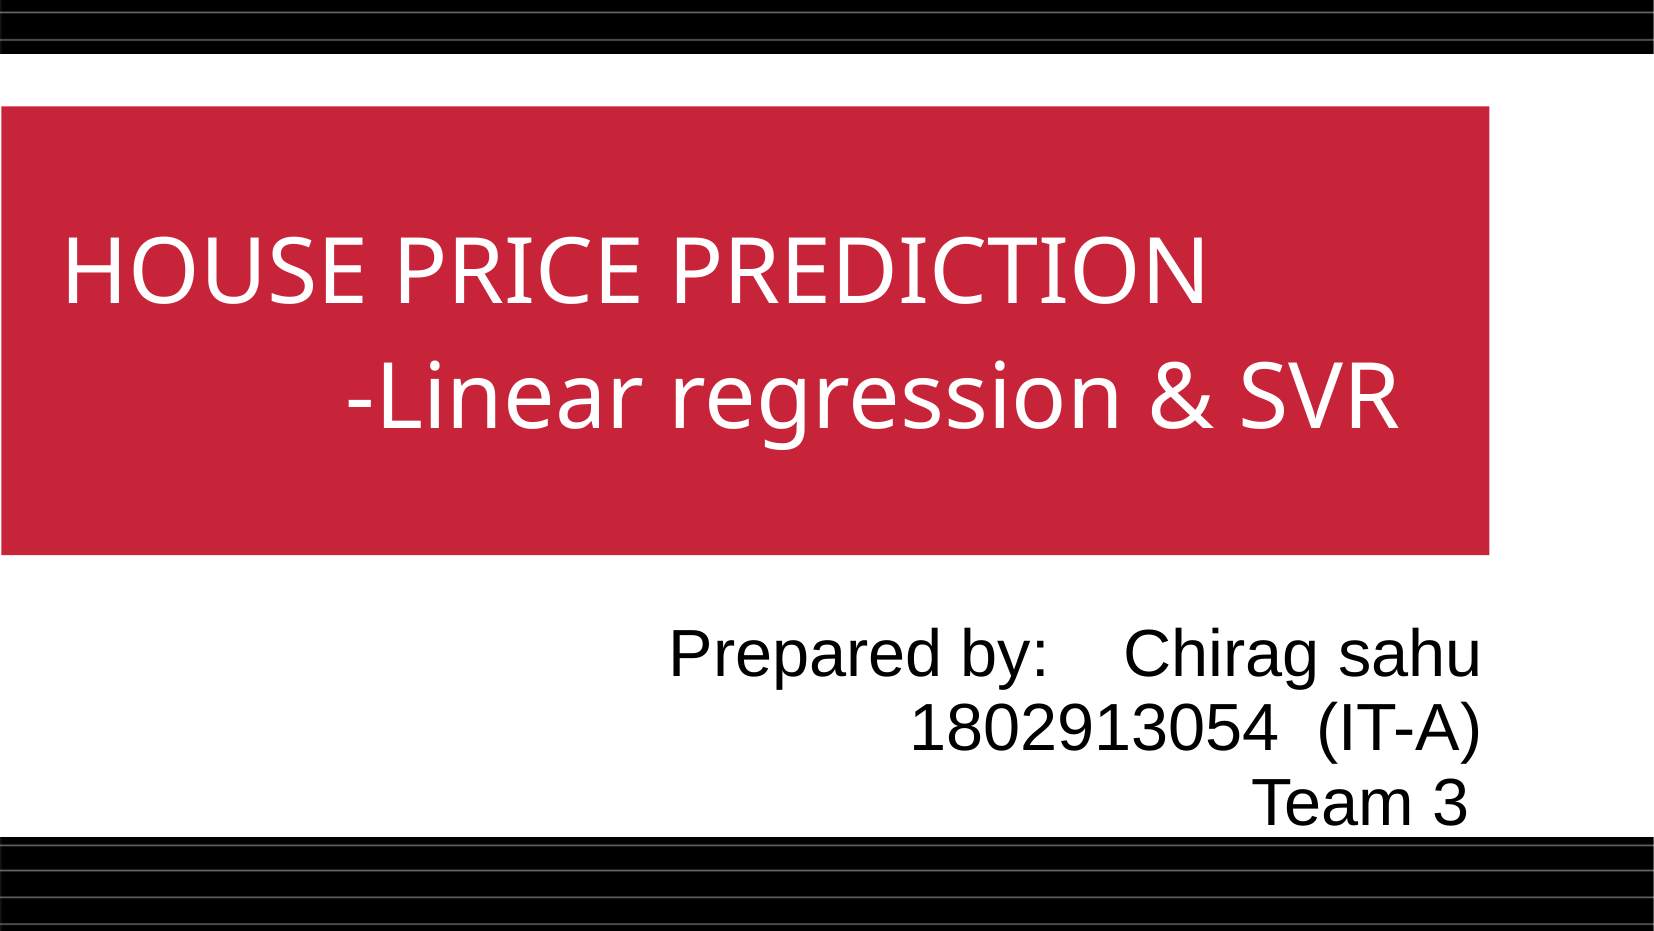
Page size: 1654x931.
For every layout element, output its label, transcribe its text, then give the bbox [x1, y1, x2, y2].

picture [0, 0, 1654, 54]
subtitle Prepared by: Chirag sahu 1802913054 (IT-A) Team 3 [645, 615, 1508, 841]
title HOUSE PRICE PREDICTION -Linear regression & SVR [1, 106, 1490, 556]
picture [0, 837, 1654, 931]
